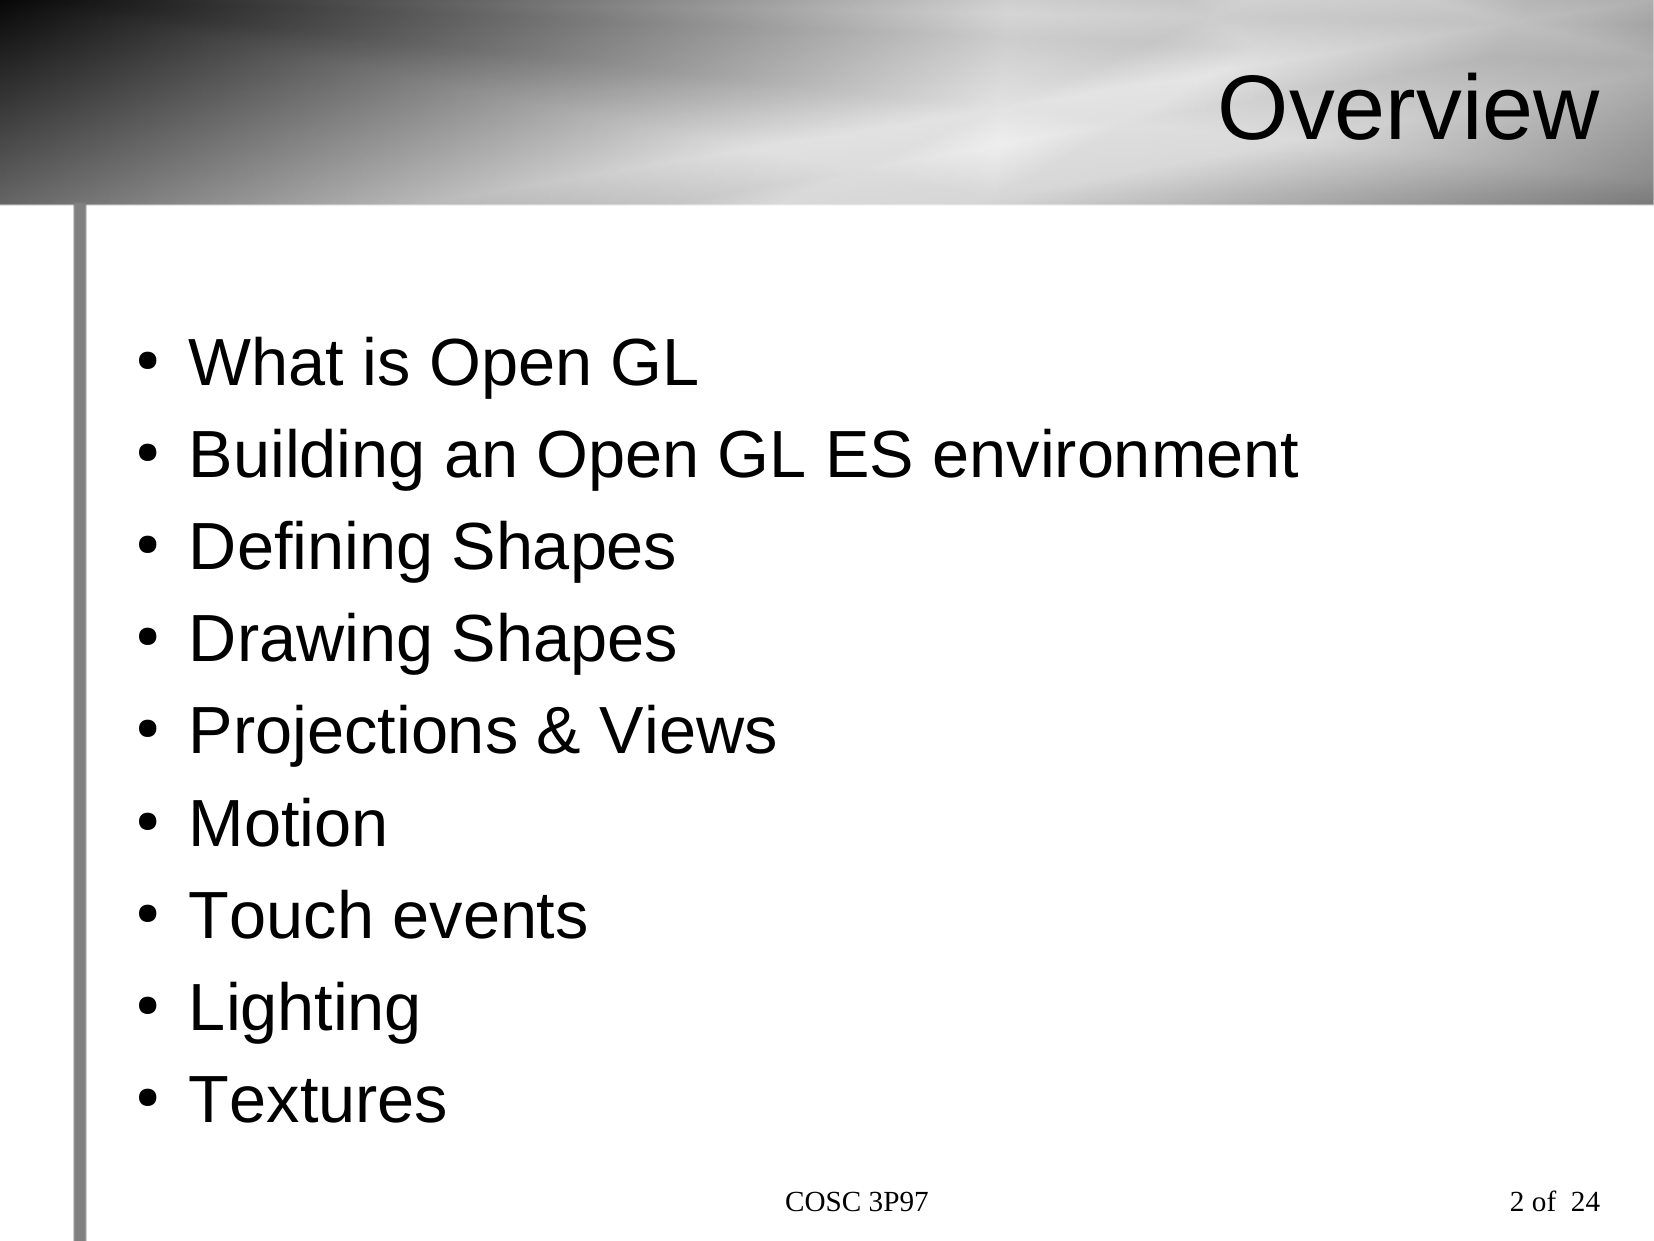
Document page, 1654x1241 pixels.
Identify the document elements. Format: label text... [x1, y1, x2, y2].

picture [0, 0, 1654, 1241]
title Overview [112, 13, 1601, 201]
list What is Open GL Building an Open GL ES environment Defining Shapes Drawing Shapes Projections & Views Motion Touch events Lighting Textures [118, 324, 1506, 1138]
